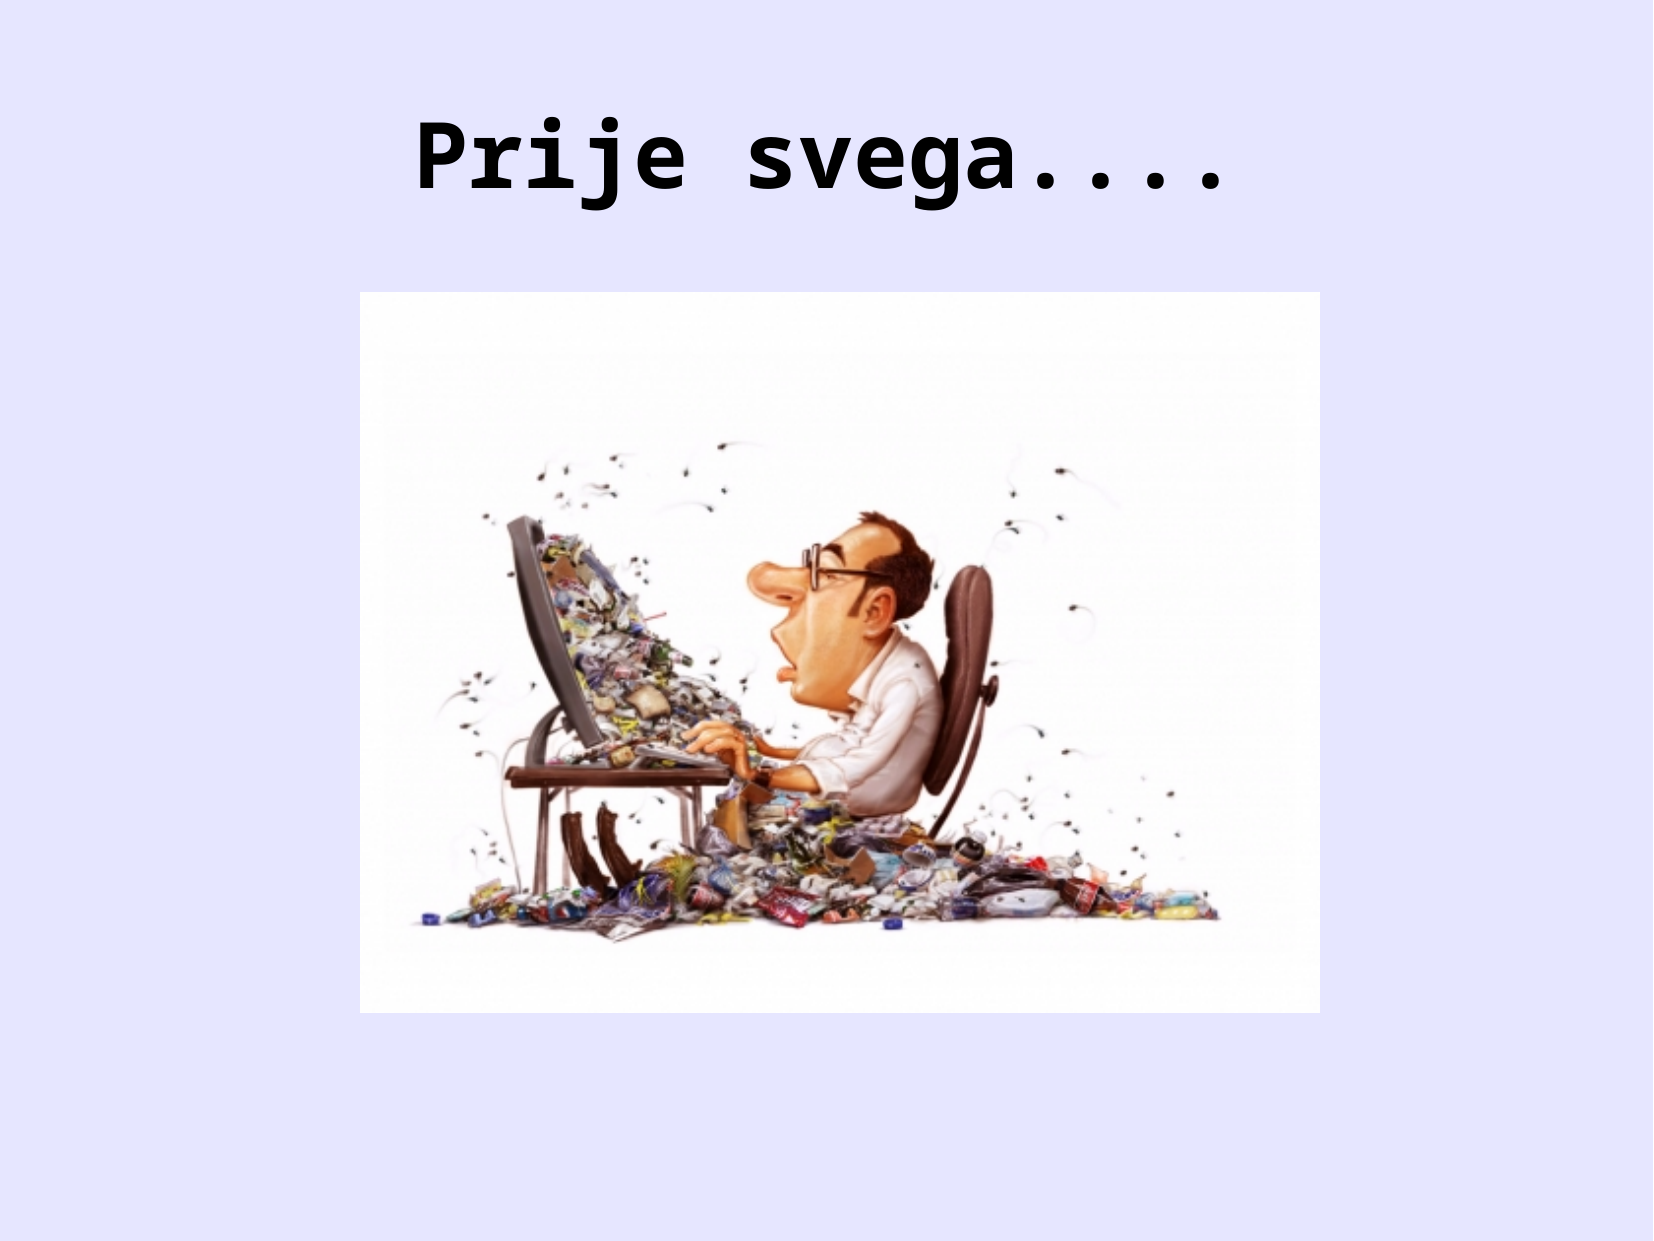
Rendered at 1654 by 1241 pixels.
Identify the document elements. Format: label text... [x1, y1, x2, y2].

title Prije svega.... [82, 49, 1571, 257]
picture [360, 292, 1320, 1013]
